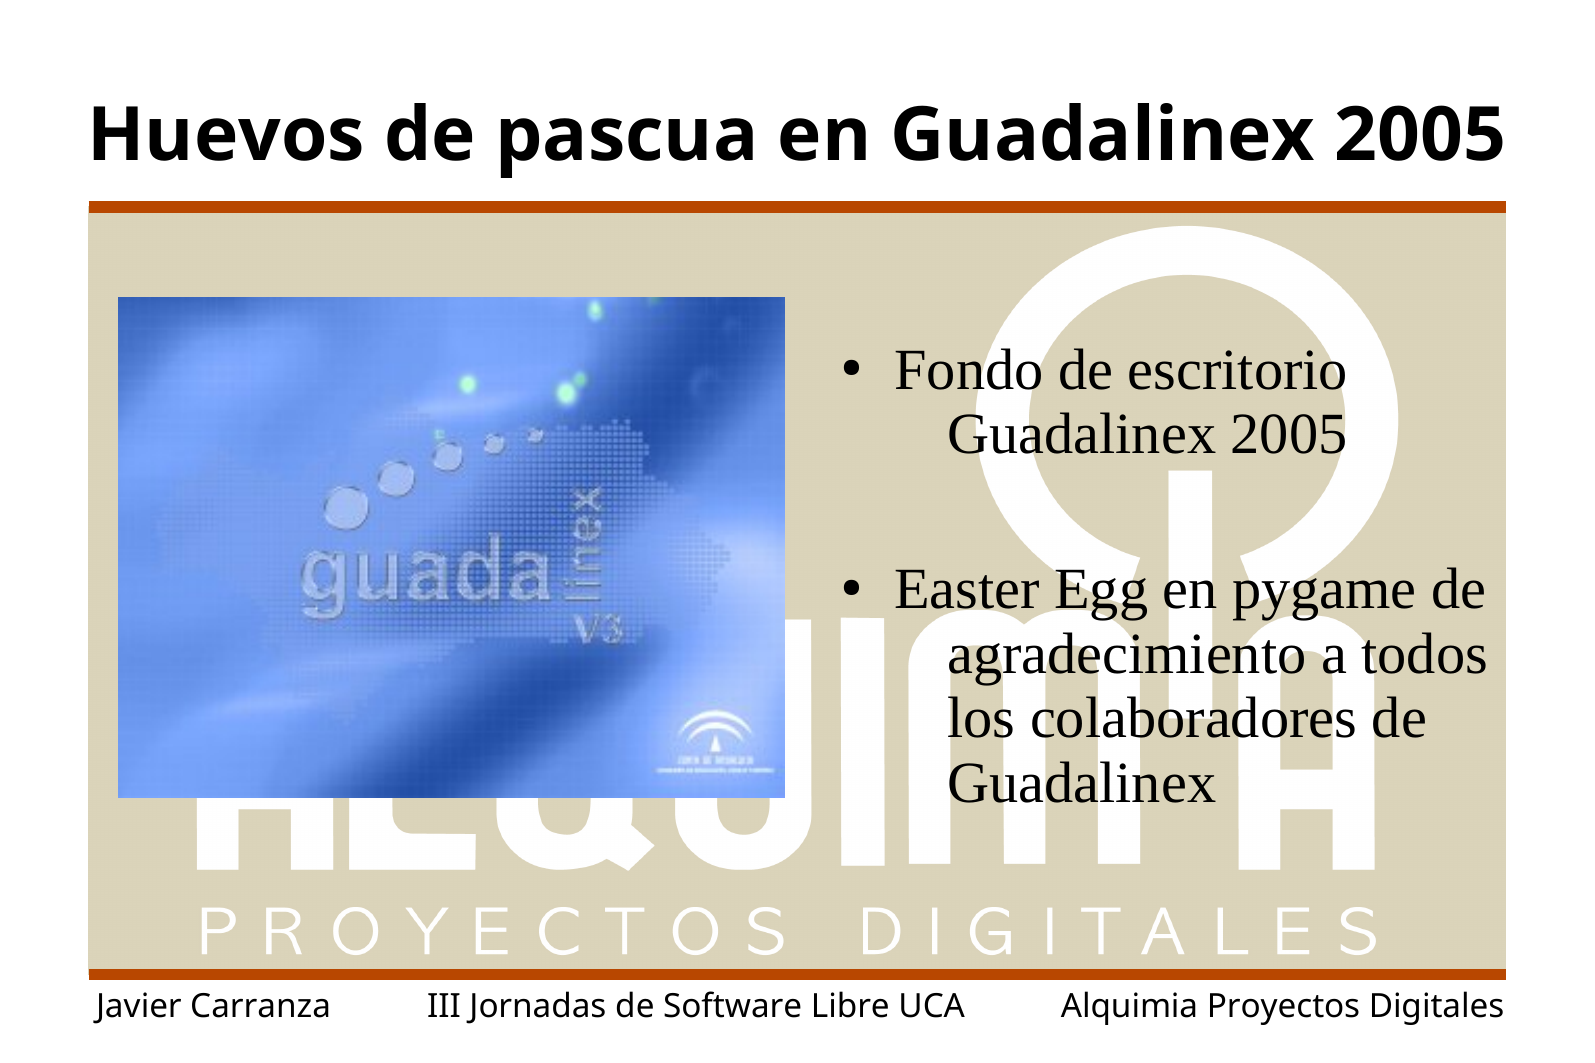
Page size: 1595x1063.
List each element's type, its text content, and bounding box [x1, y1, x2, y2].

picture [88, 220, 1506, 969]
title Huevos de pascua en Guadalinex 2005 [79, 42, 1515, 220]
text_box Javier Carranza III Jornadas de Software Libre UCA Alquimia Proyectos Digitales [85, 974, 1510, 1048]
list Fondo de escritorio Guadalinex 2005 Easter Egg en pygame de agradecimiento a todos los colaboradores de Guadalinex [805, 337, 1506, 857]
